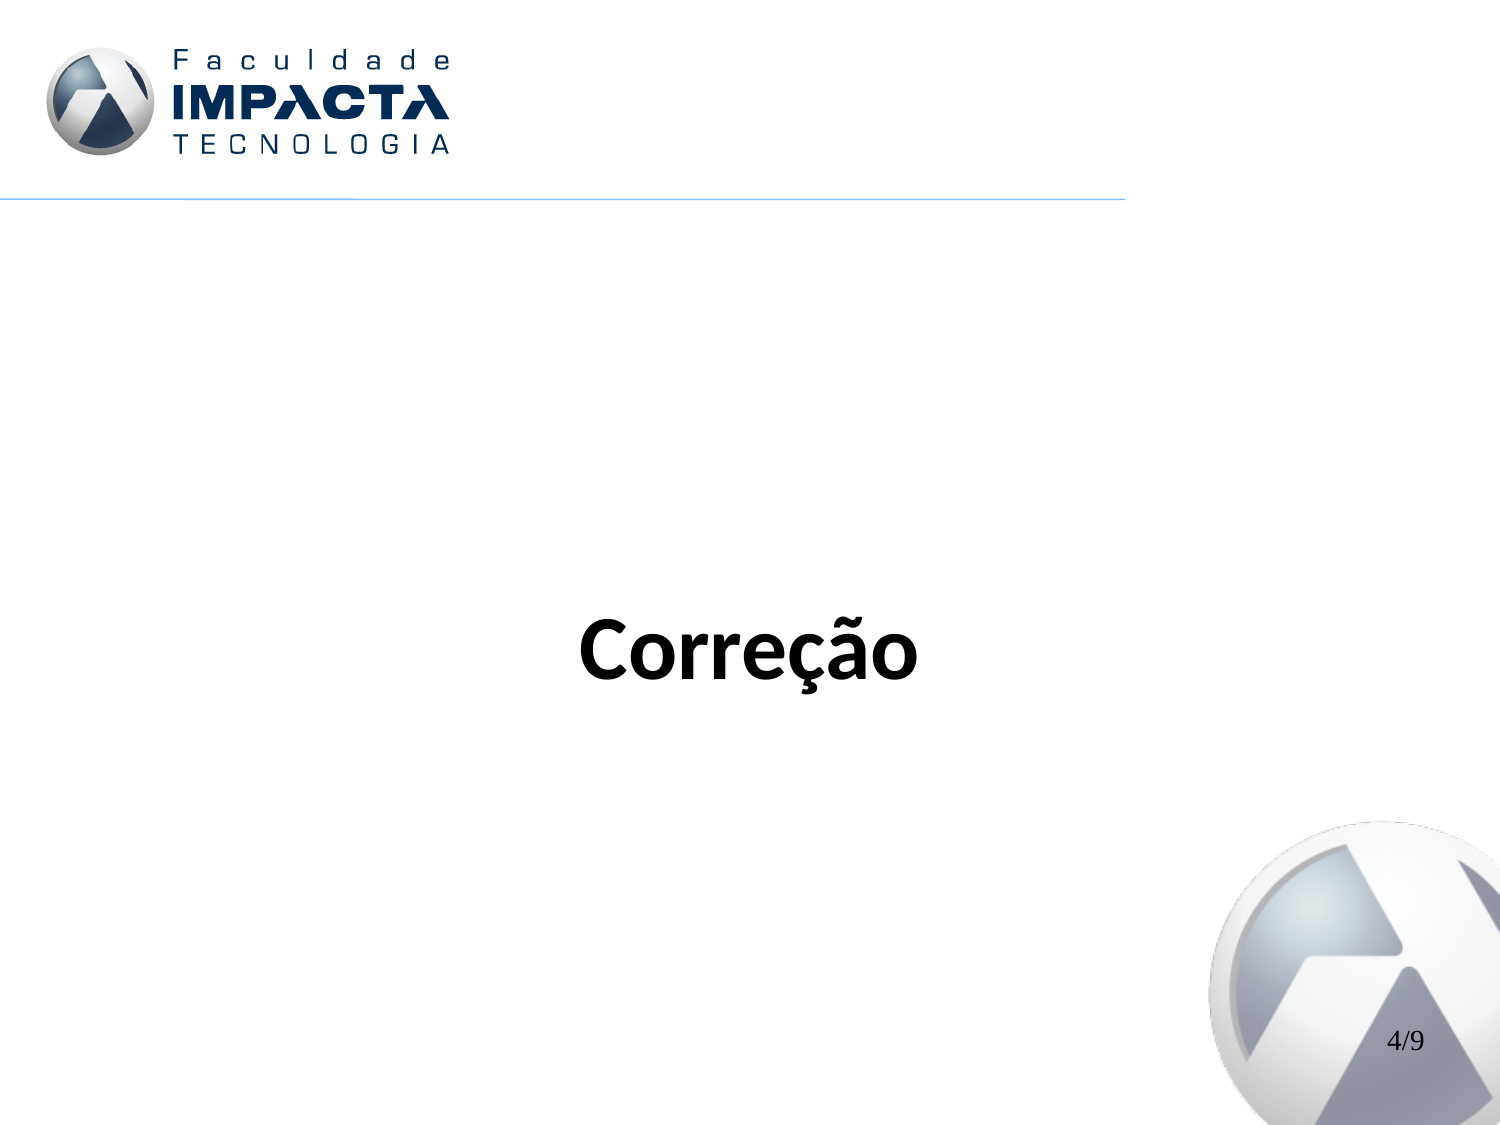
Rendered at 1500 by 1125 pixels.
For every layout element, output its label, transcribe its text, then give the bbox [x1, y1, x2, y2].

list Correção [29, 219, 1471, 1094]
picture [35, 35, 458, 164]
picture [1206, 787, 1500, 1125]
